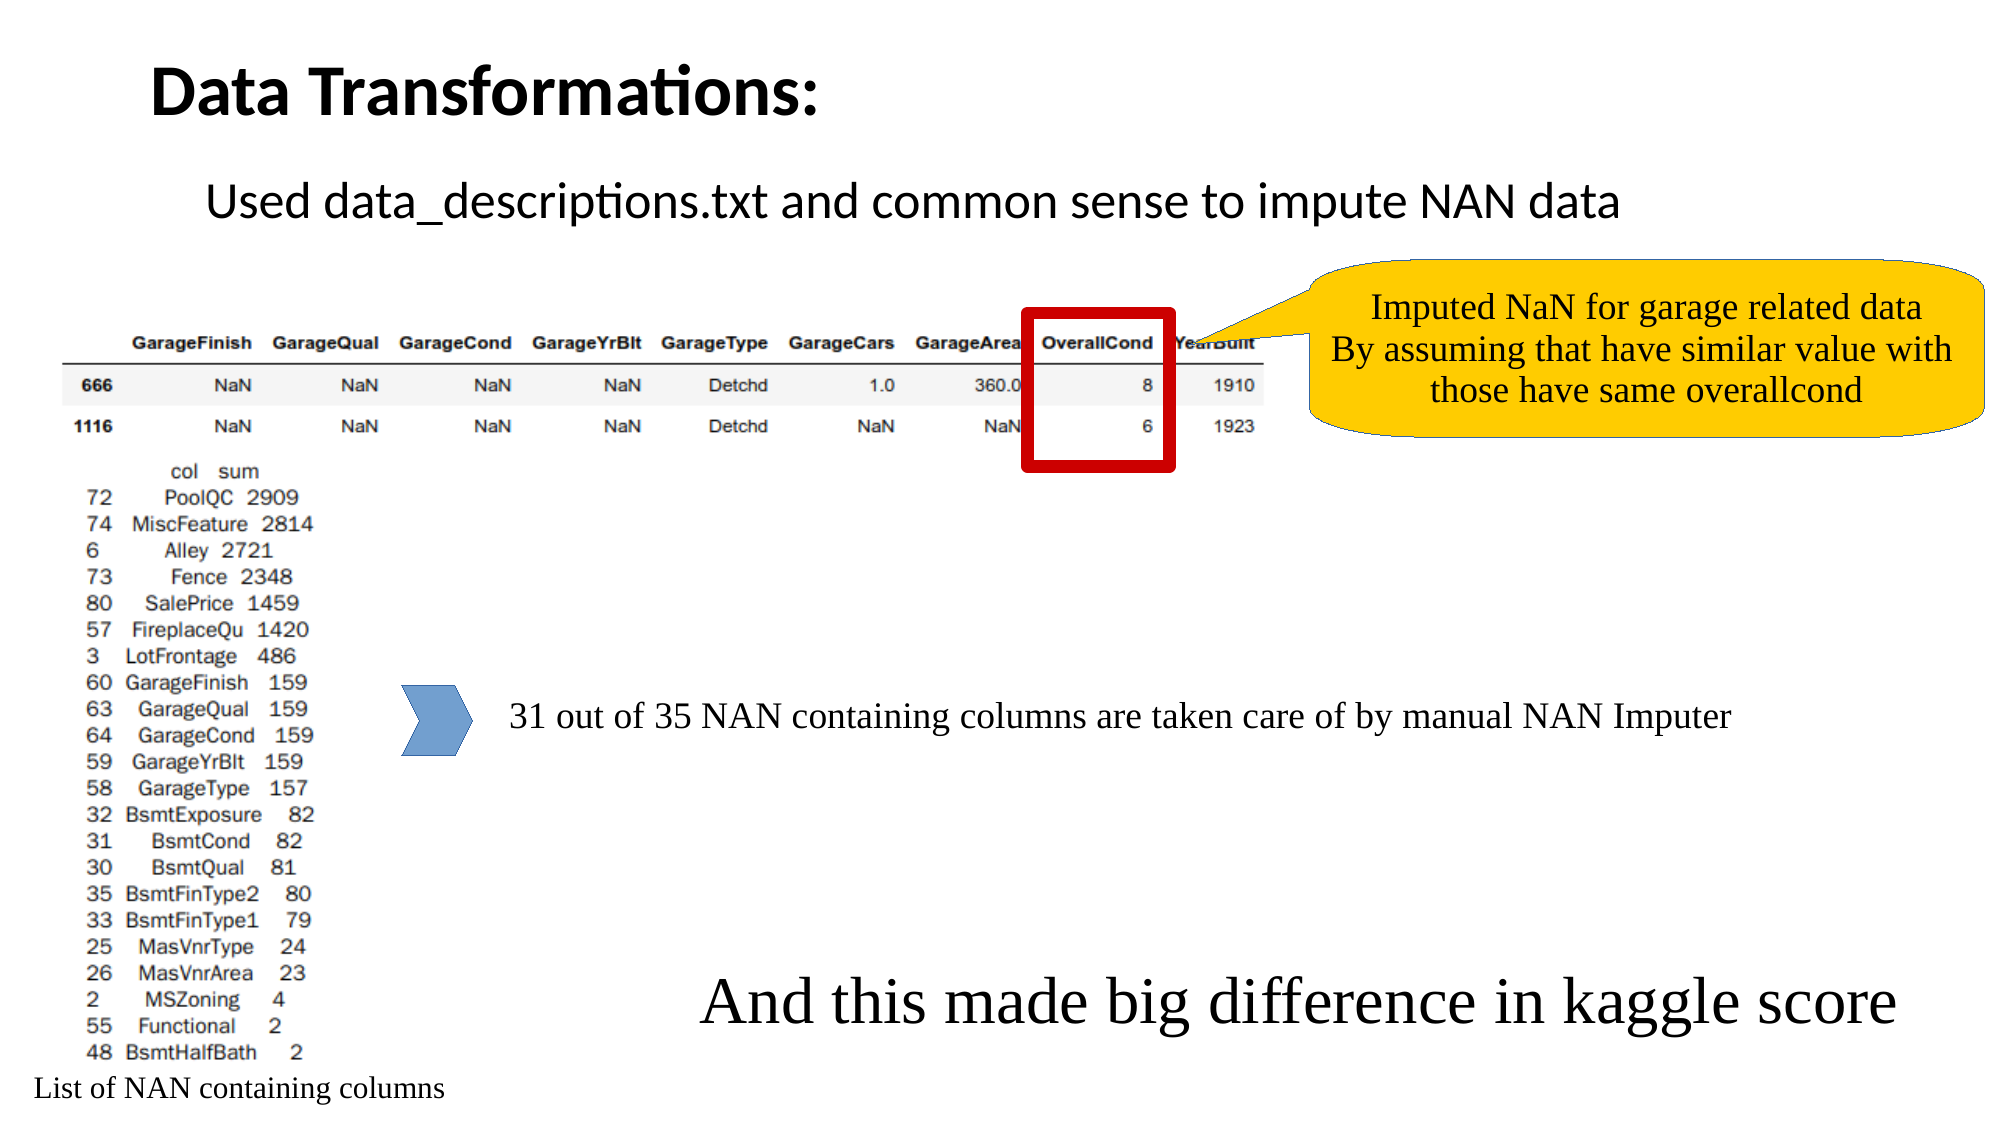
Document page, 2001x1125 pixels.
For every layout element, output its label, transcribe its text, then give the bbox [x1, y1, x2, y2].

picture [50, 324, 1021, 453]
text_box Imputed NaN for garage related data By assuming that have similar value with those have same overallcond [1189, 259, 1985, 438]
picture [75, 460, 343, 1062]
text_box [401, 685, 473, 756]
text_box 31 out of 35 NAN containing columns are taken care of by manual NAN Imputer [494, 687, 1749, 745]
picture [1176, 324, 1300, 453]
text_box List of NAN containing columns [18, 1062, 461, 1113]
text_box Used data_descriptions.txt and common sense to impute NAN data [190, 158, 1638, 237]
picture [1034, 324, 1163, 453]
text_box And this made big difference in kaggle score [685, 956, 1949, 1063]
text_box Data Transformations: [135, 35, 837, 138]
